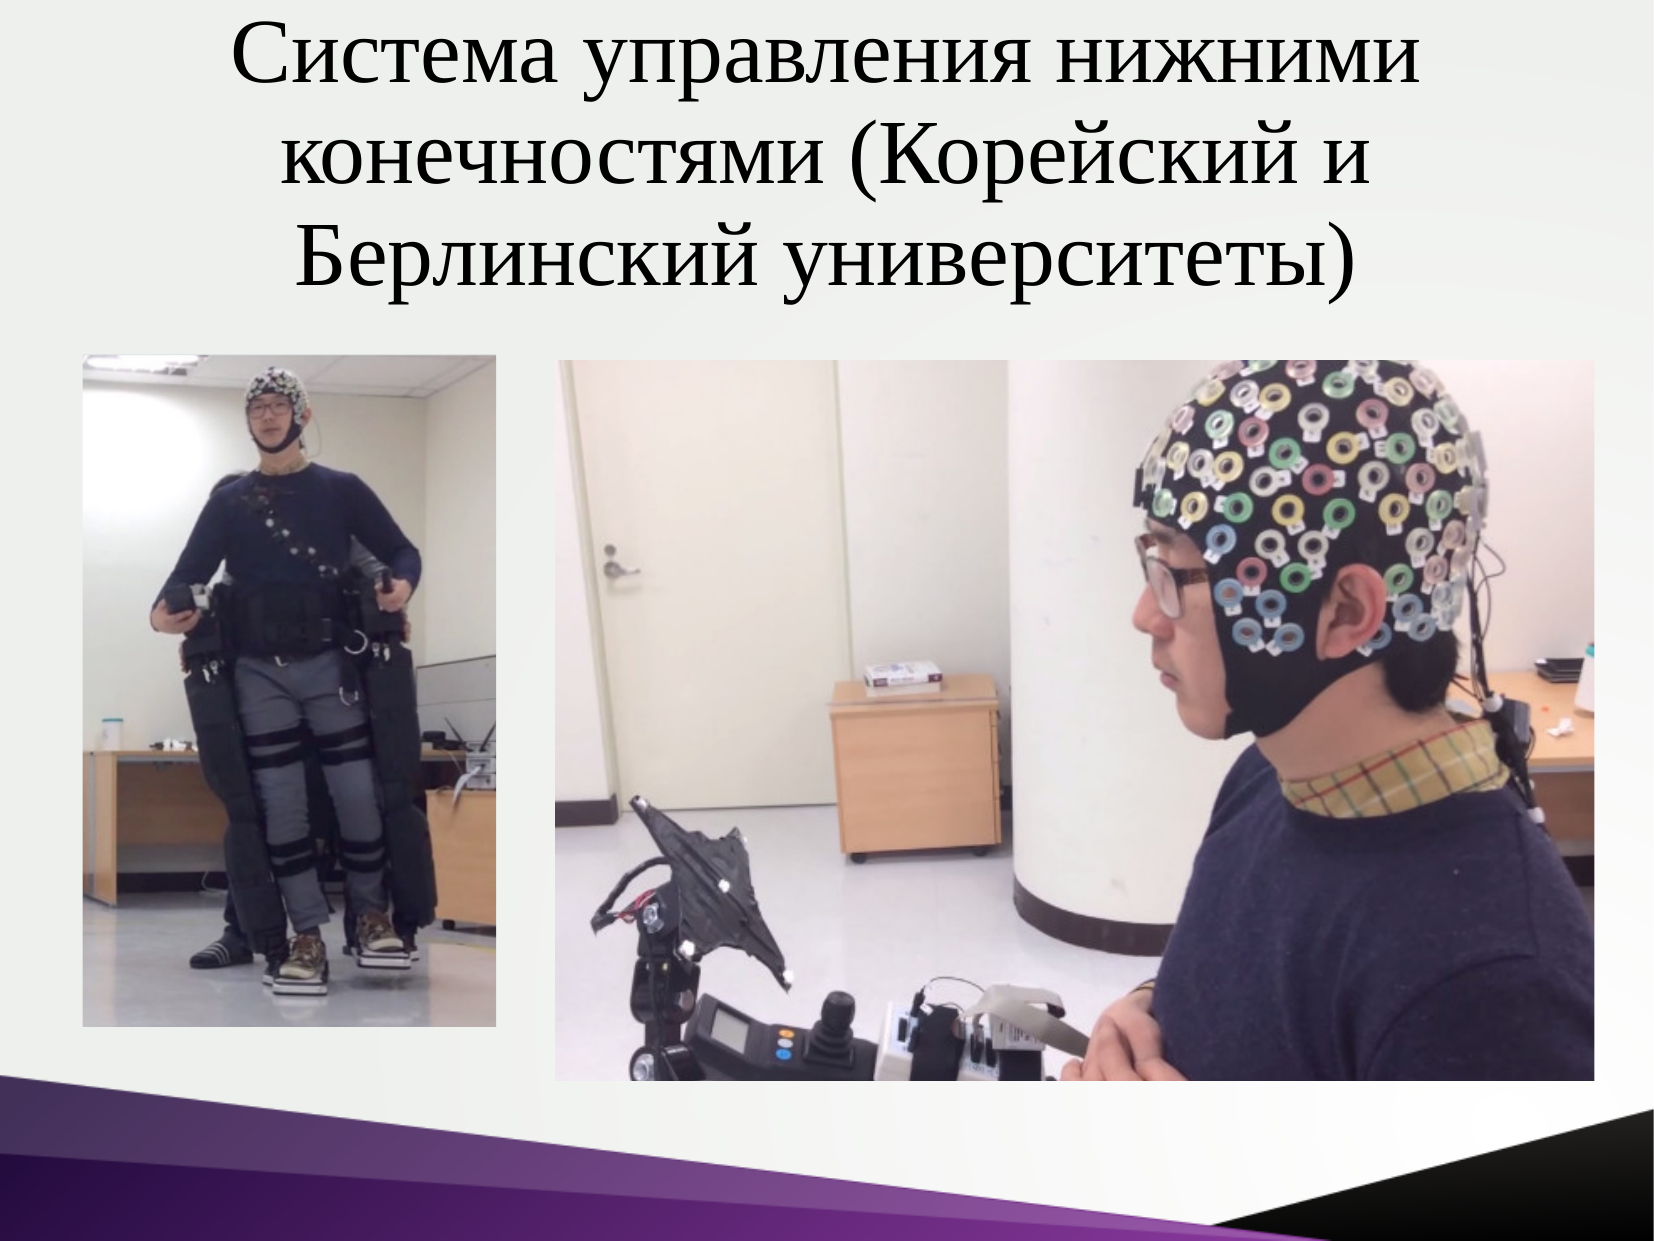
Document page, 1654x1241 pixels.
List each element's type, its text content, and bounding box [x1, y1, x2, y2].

title Система управления нижними конечностями (Корейский и Берлинский университеты) [82, 0, 1571, 307]
picture [0, 0, 1654, 1241]
